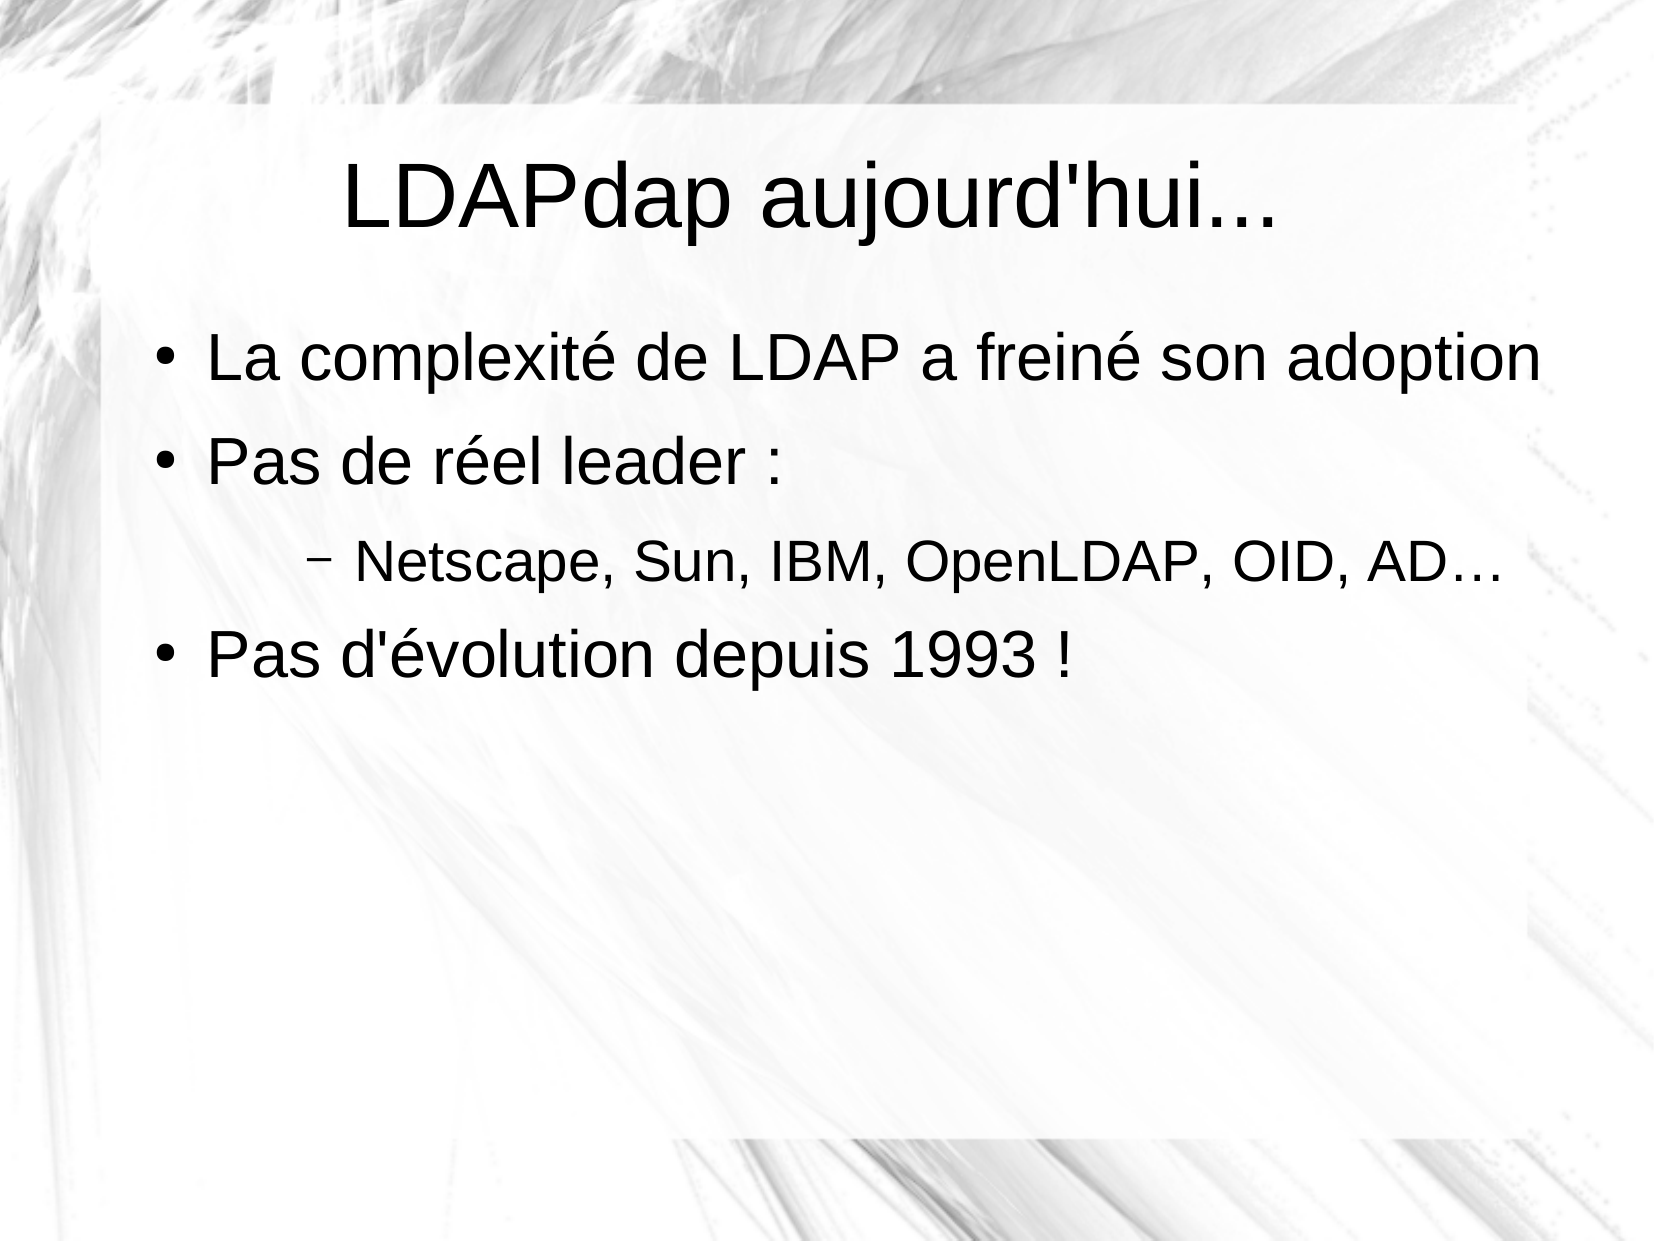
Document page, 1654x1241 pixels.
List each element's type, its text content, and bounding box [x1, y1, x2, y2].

list La complexité de LDAP a freiné son adoption Pas de réel leader : Netscape, Sun, IBM, OpenLDAP, OID, AD… Pas d'évolution depuis 1993 ! [118, 319, 1571, 931]
title LDAPdap aujourd'hui... [118, 119, 1506, 273]
picture [0, 0, 1654, 1241]
